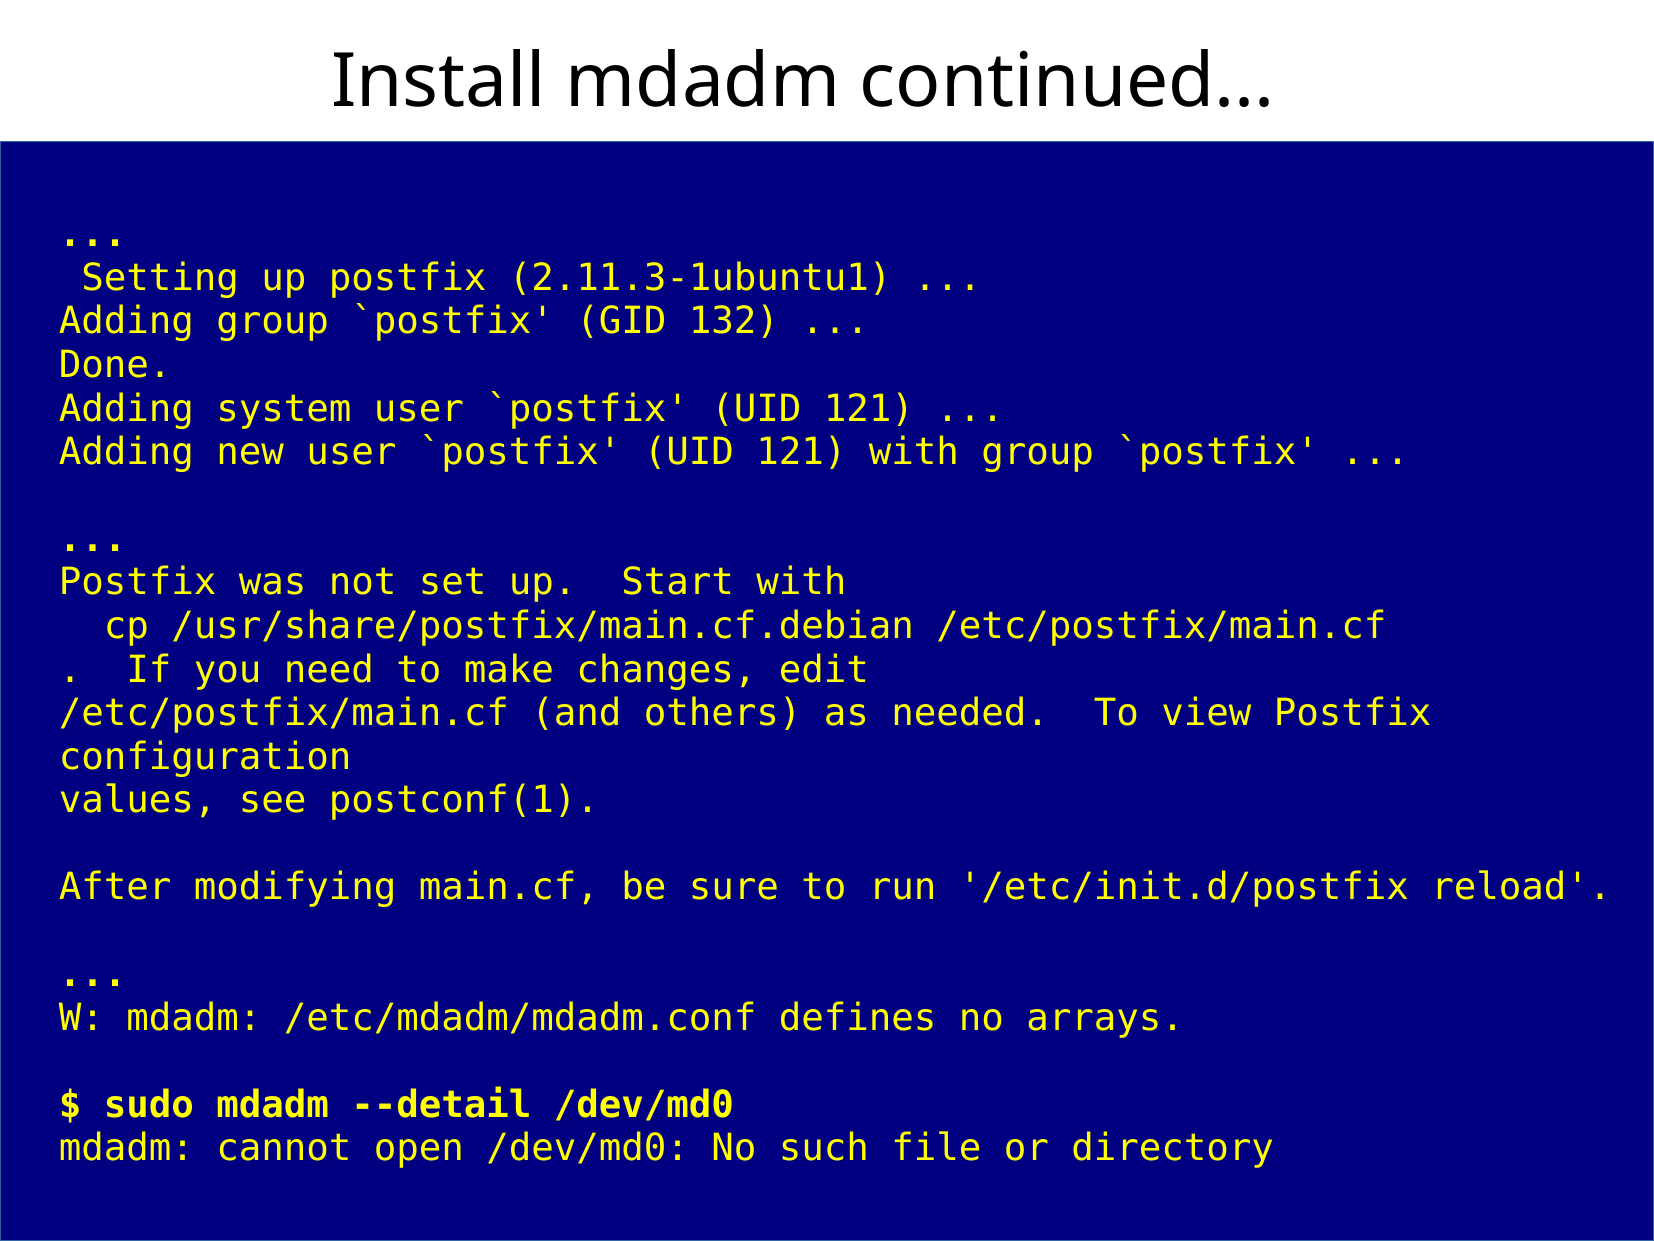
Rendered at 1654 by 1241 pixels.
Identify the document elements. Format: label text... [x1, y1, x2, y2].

title Install mdadm continued... [59, 36, 1548, 119]
text_box ... Setting up postfix (2.11.3-1ubuntu1) ... Adding group `postfix' (GID 132) ... Done. Adding system user `postfix' (UID 121) ... Adding new user `postfix' (UID 121) with group `postfix' ... ... Postfix was not set up. Start with cp /usr/share/postfix/main.cf.debian /etc/postfix/main.cf . If you need to make changes, edit /etc/postfix/main.cf (and others) as needed. To view Postfix configuration values, see postconf(1). After modifying main.cf, be sure to run '/etc/init.d/postfix reload'. ... W: mdadm: /etc/mdadm/mdadm.conf defines no arrays. $ sudo mdadm --detail /dev/md0 mdadm: cannot open /dev/md0: No such file or directory [0, 141, 1654, 1241]
